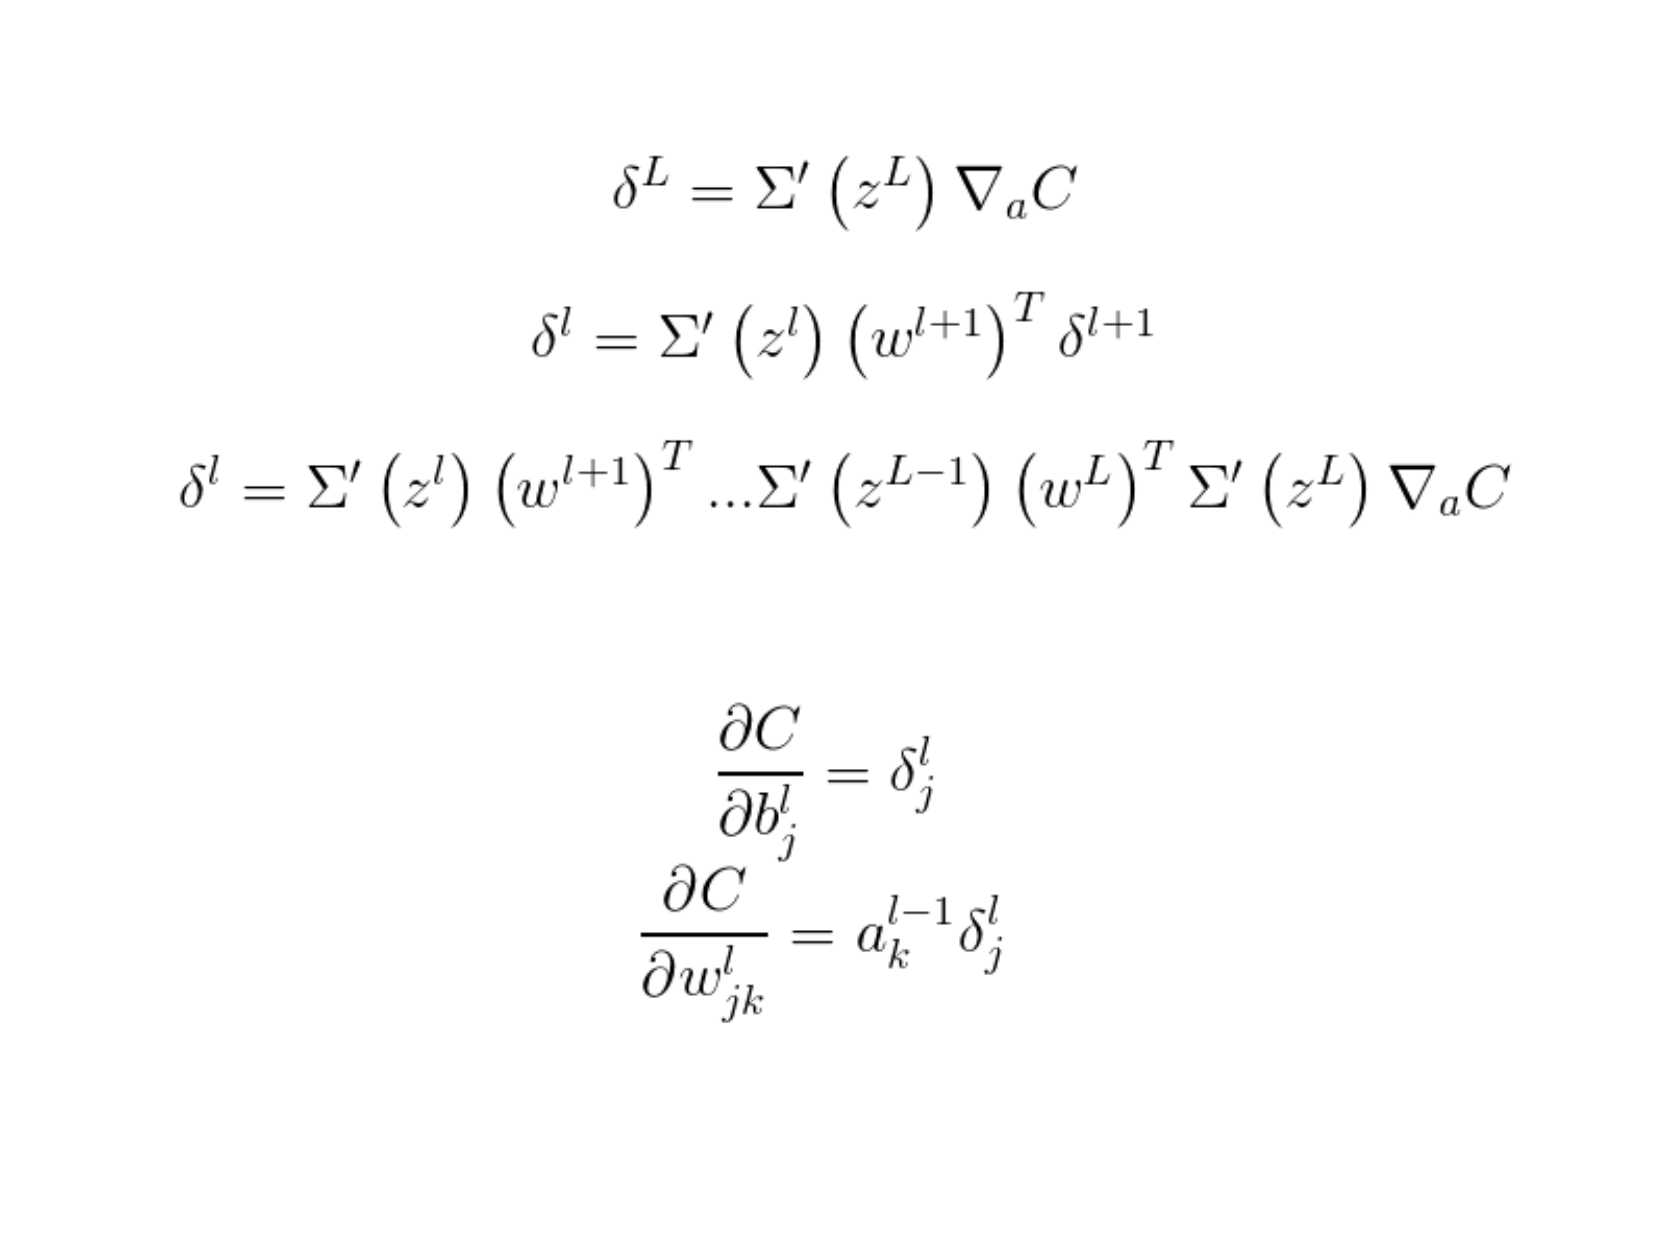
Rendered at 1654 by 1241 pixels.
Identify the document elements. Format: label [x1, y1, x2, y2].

picture [510, 674, 1123, 1044]
picture [60, 119, 1608, 558]
